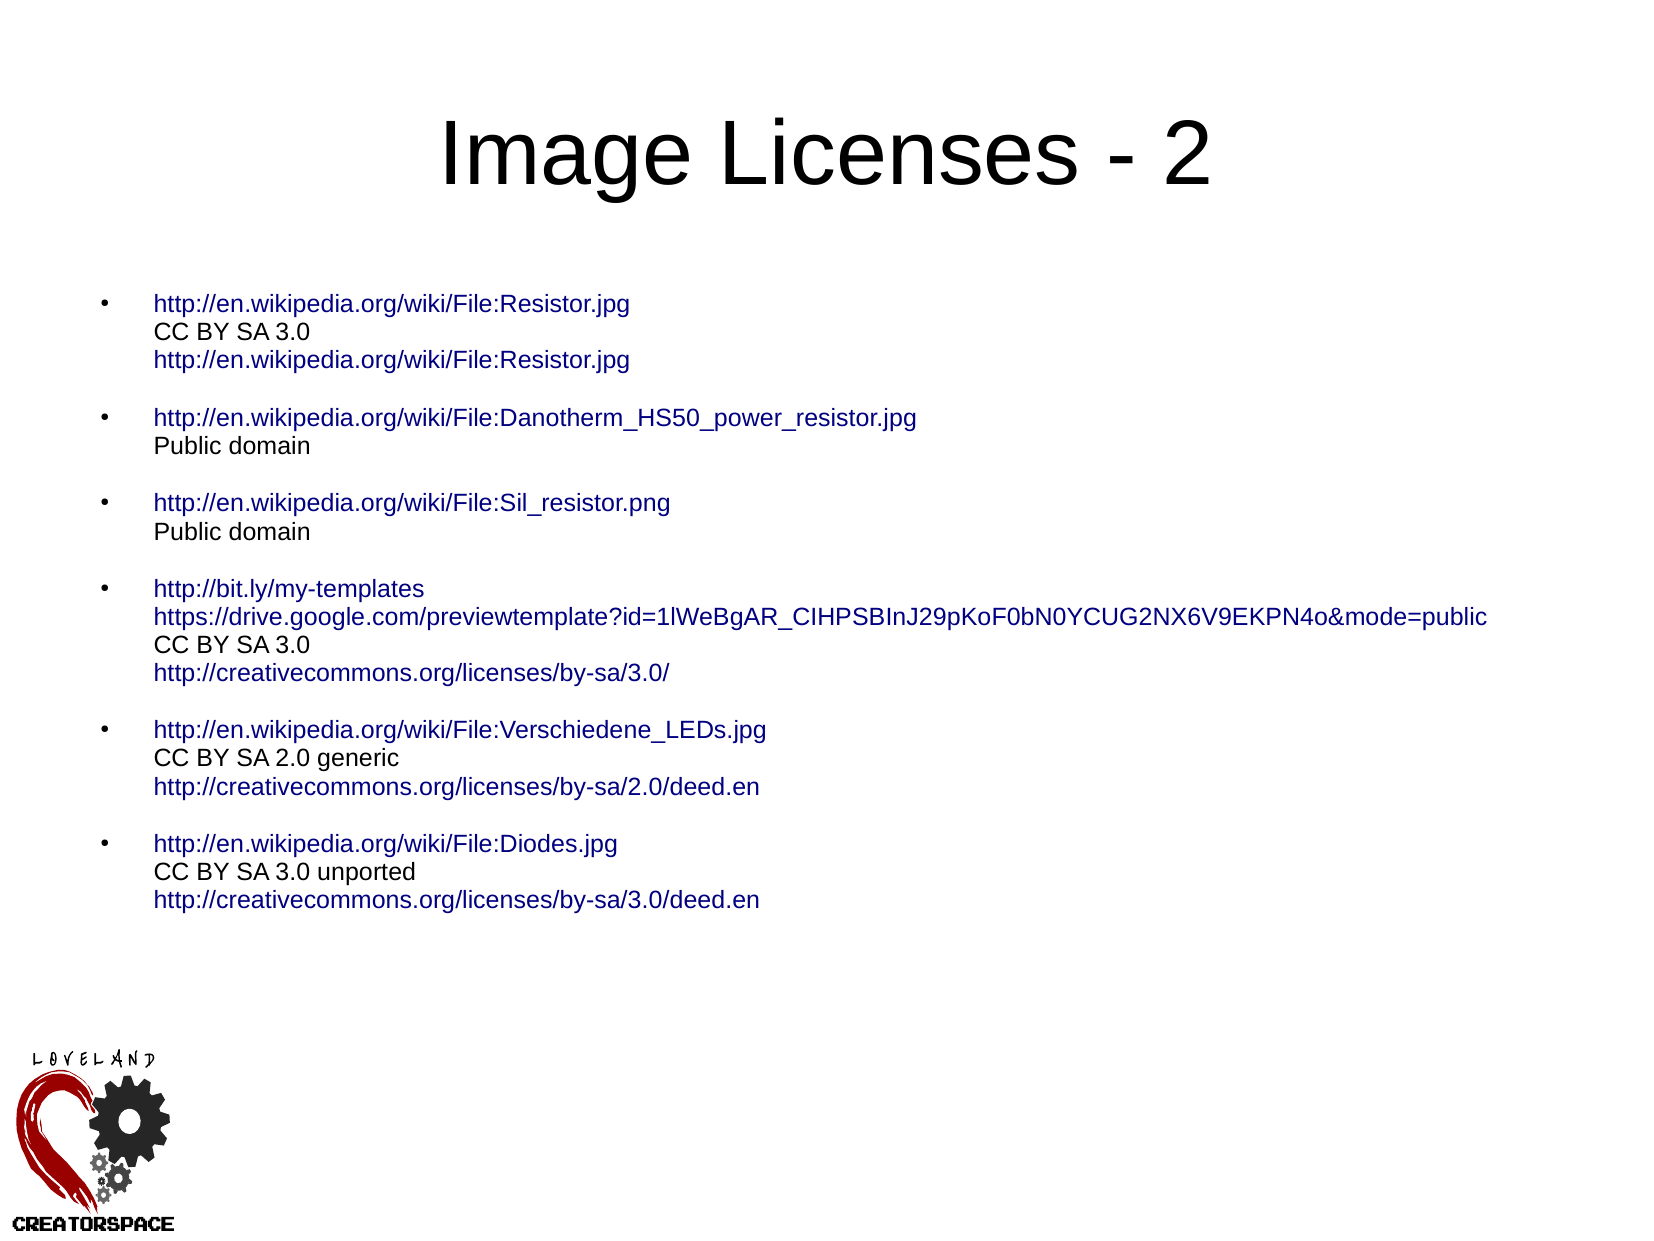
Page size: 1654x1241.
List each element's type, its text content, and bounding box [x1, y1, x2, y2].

title Image Licenses - 2 [82, 49, 1571, 257]
list http://en.wikipedia.org/wiki/File:Resistor.jpg CC BY SA 3.0 http://en.wikipedia.org/wiki/File:Resistor.jpg http://en.wikipedia.org/wiki/File:Danotherm_HS50_power_resistor.jpg Public domain http://en.wikipedia.org/wiki/File:Sil_resistor.png Public domain http://bit.ly/my-templates https://drive.google.com/previewtemplate?id=1lWeBgAR_CIHPSBInJ29pKoF0bN0YCUG2NX6V9EKPN4o&mode=public CC BY SA 3.0 http://creativecommons.org/licenses/by-sa/3.0/ http://en.wikipedia.org/wiki/File:Verschiedene_LEDs.jpg CC BY SA 2.0 generic http://creativecommons.org/licenses/by-sa/2.0/deed.en http://en.wikipedia.org/wiki/File:Diodes.jpg CC BY SA 3.0 unported http://creativecommons.org/licenses/by-sa/3.0/deed.en [82, 290, 1571, 1010]
